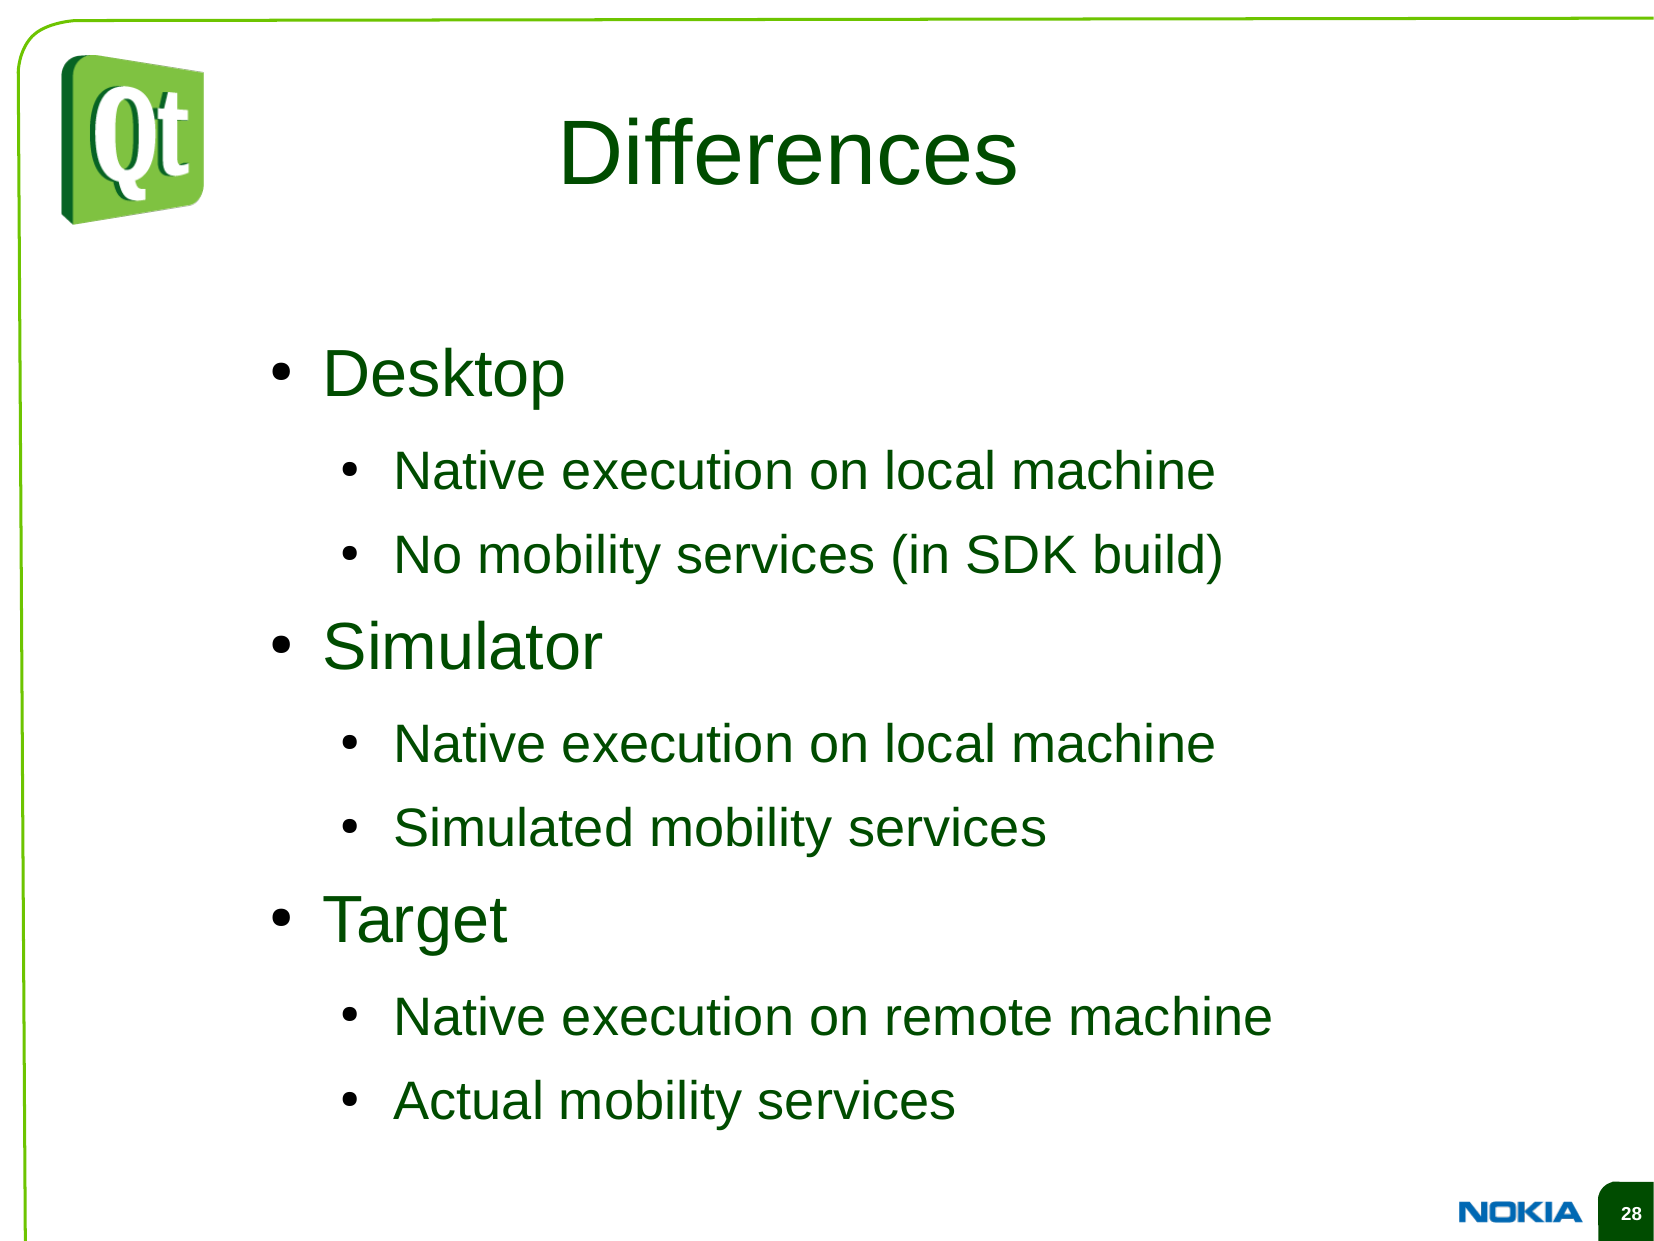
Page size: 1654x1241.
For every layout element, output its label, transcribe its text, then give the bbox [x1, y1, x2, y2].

picture [1459, 1201, 1583, 1223]
title Differences [251, 49, 1327, 257]
list Desktop Native execution on local machine No mobility services (in SDK build) Simulator Native execution on local machine Simulated mobility services Target Native execution on remote machine Actual mobility services [251, 336, 1571, 1155]
picture [61, 55, 204, 225]
